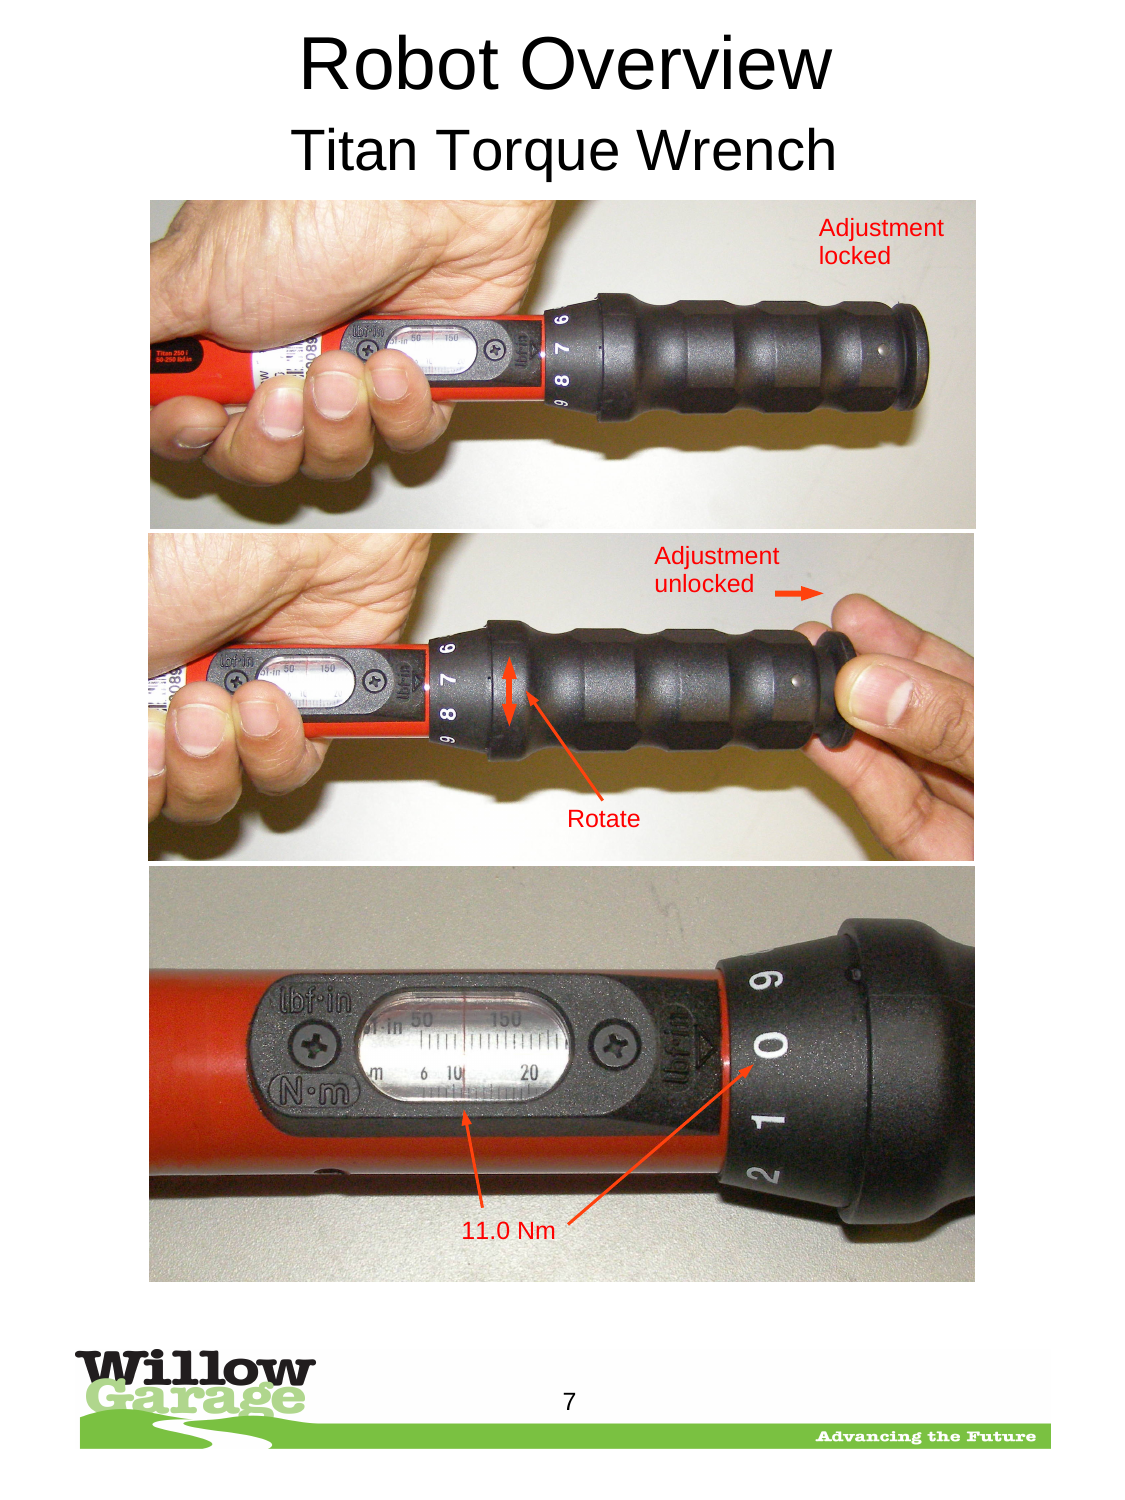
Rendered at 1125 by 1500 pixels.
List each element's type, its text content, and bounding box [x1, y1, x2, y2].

picture [150, 200, 976, 529]
text_box Adjustment unlocked [639, 534, 795, 612]
text_box Rotate [552, 797, 708, 844]
title Robot Overview [75, 16, 1051, 110]
list Titan Torque Wrench [283, 117, 870, 191]
text_box 11.0 Nm [446, 1209, 576, 1256]
picture [148, 533, 974, 861]
picture [149, 866, 975, 1282]
text_box Adjustment locked [804, 205, 960, 284]
picture [75, 1349, 1051, 1449]
